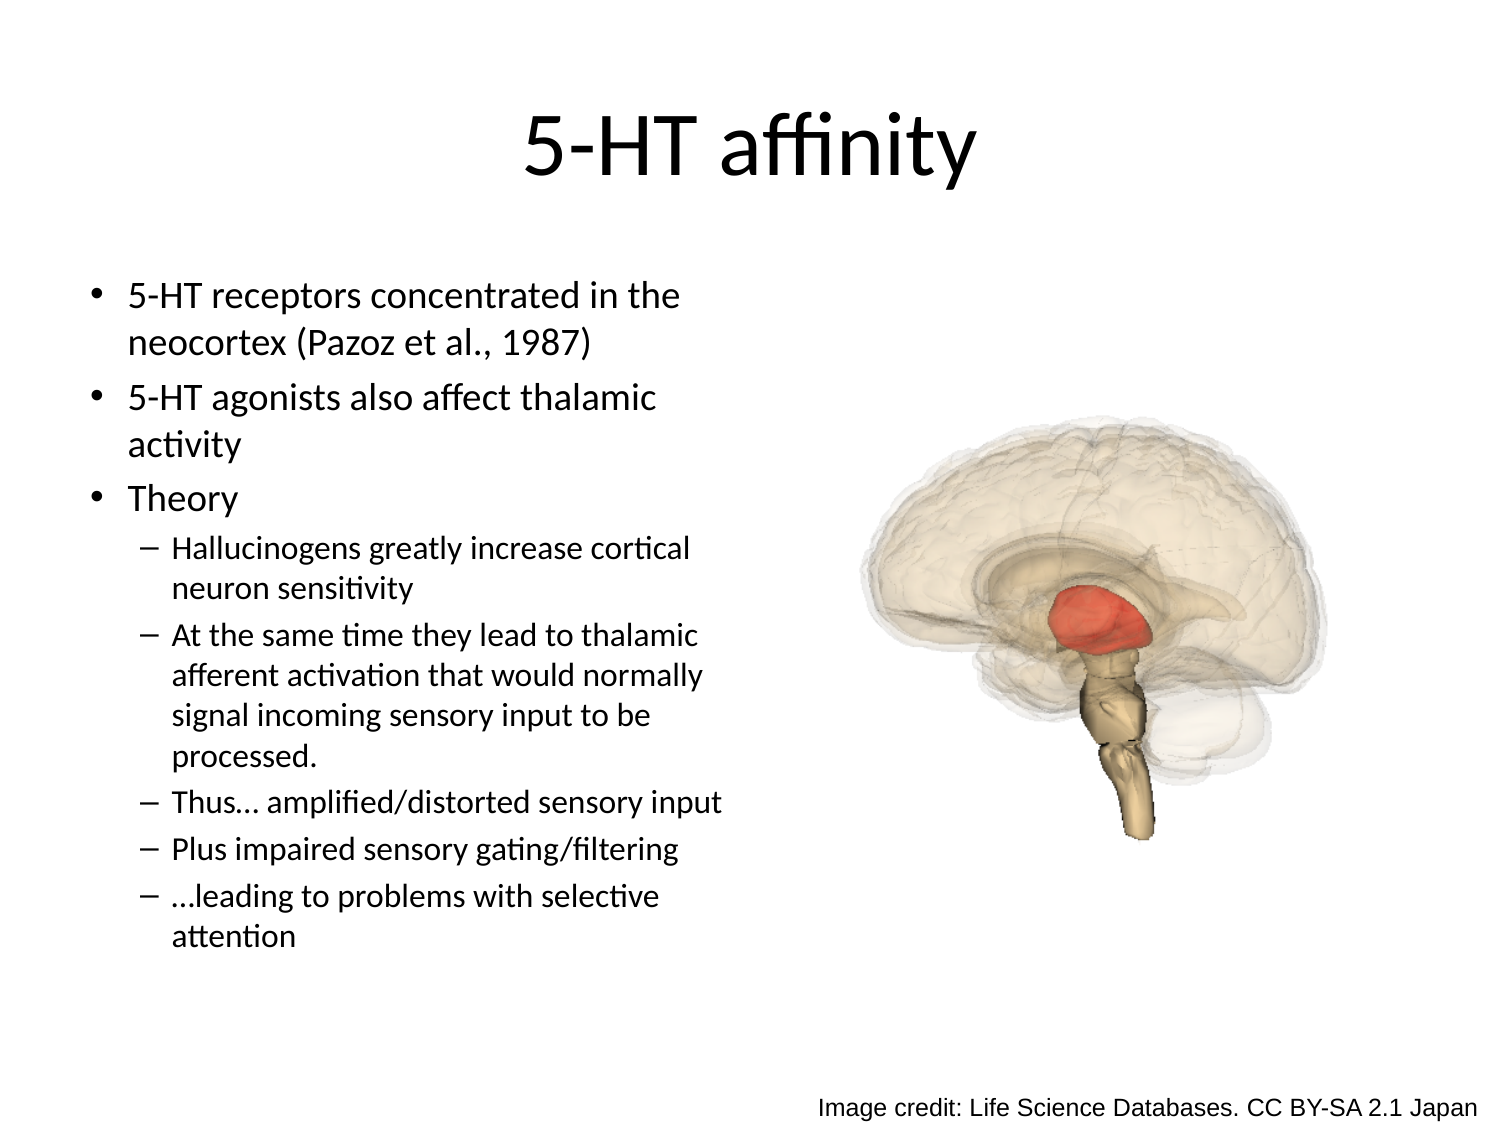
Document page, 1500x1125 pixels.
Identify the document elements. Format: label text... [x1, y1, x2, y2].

title 5-HT affinity [75, 45, 1425, 233]
text_box Image credit: Life Science Databases. CC BY-SA 2.1 Japan [803, 1086, 1500, 1125]
list 5-HT receptors concentrated in the neocortex (Pazoz et al., 1987) 5-HT agonists also affect thalamic activity Theory Hallucinogens greatly increase cortical neuron sensitivity At the same time they lead to thalamic afferent activation that would normally signal incoming sensory input to be processed. Thus… amplified/distorted sensory input Plus impaired sensory gating/filtering …leading to problems with selective attention [75, 262, 738, 1005]
picture [762, 262, 1425, 1005]
